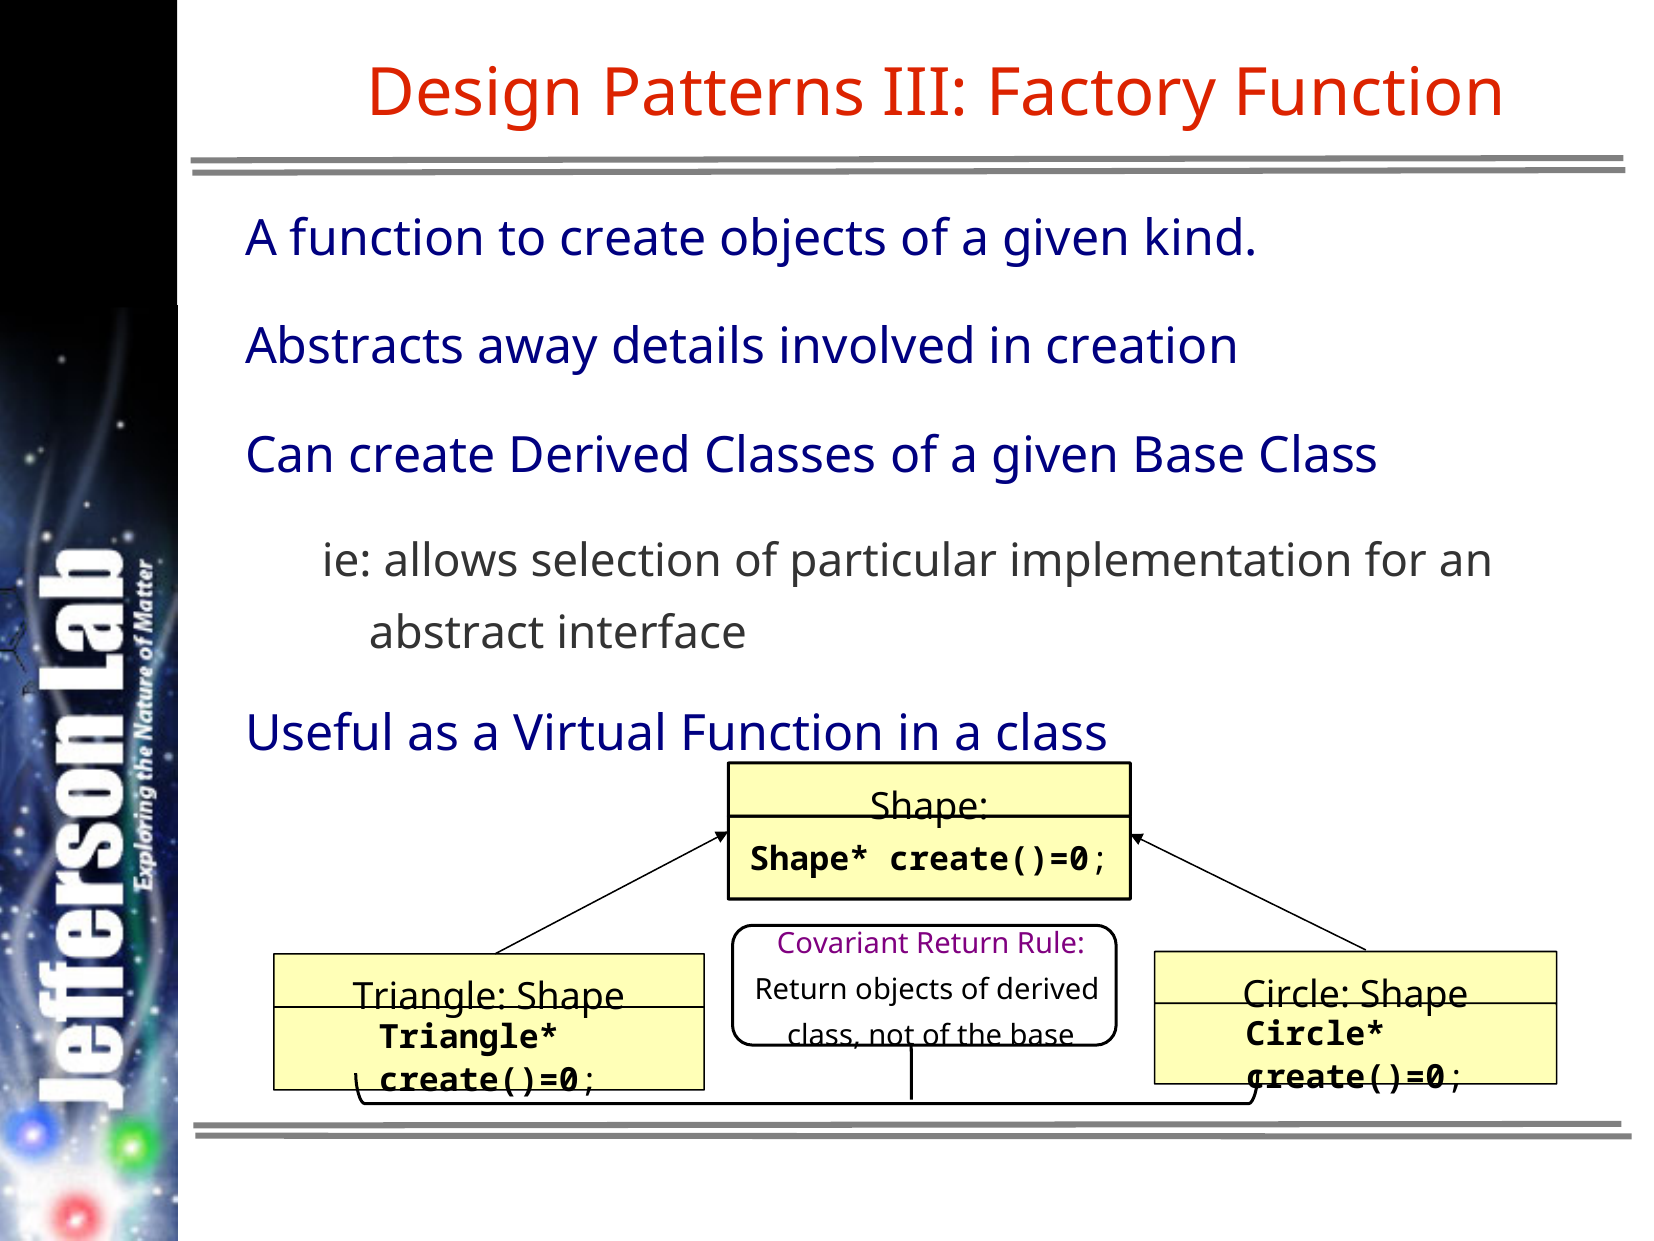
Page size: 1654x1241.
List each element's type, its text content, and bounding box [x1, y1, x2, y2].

picture [0, 308, 178, 1241]
text_box Circle: Shape [1154, 951, 1557, 1004]
title Design Patterns III: Factory Function [235, 17, 1638, 149]
text_box Covariant Return Rule: Return objects of derived class, not of the base [732, 925, 1117, 1046]
text_box Circle* create()=0; [1154, 1004, 1557, 1084]
text_box Triangle: Shape [273, 953, 705, 1008]
text_box Shape* create()=0; [728, 817, 1131, 899]
text_box Shape: [728, 762, 1131, 817]
text_box Shape: [940, 801, 952, 817]
text_box Triangle* create()=0; [273, 1007, 705, 1090]
text_box Shape: [896, 801, 907, 817]
list A function to create objects of a given kind. Abstracts away details involved in creation Can create Derived Classes of a given Base Class ie: allows selection of particular implementation for an abstract interface Useful as a Virtual Function in a class [227, 190, 1628, 763]
